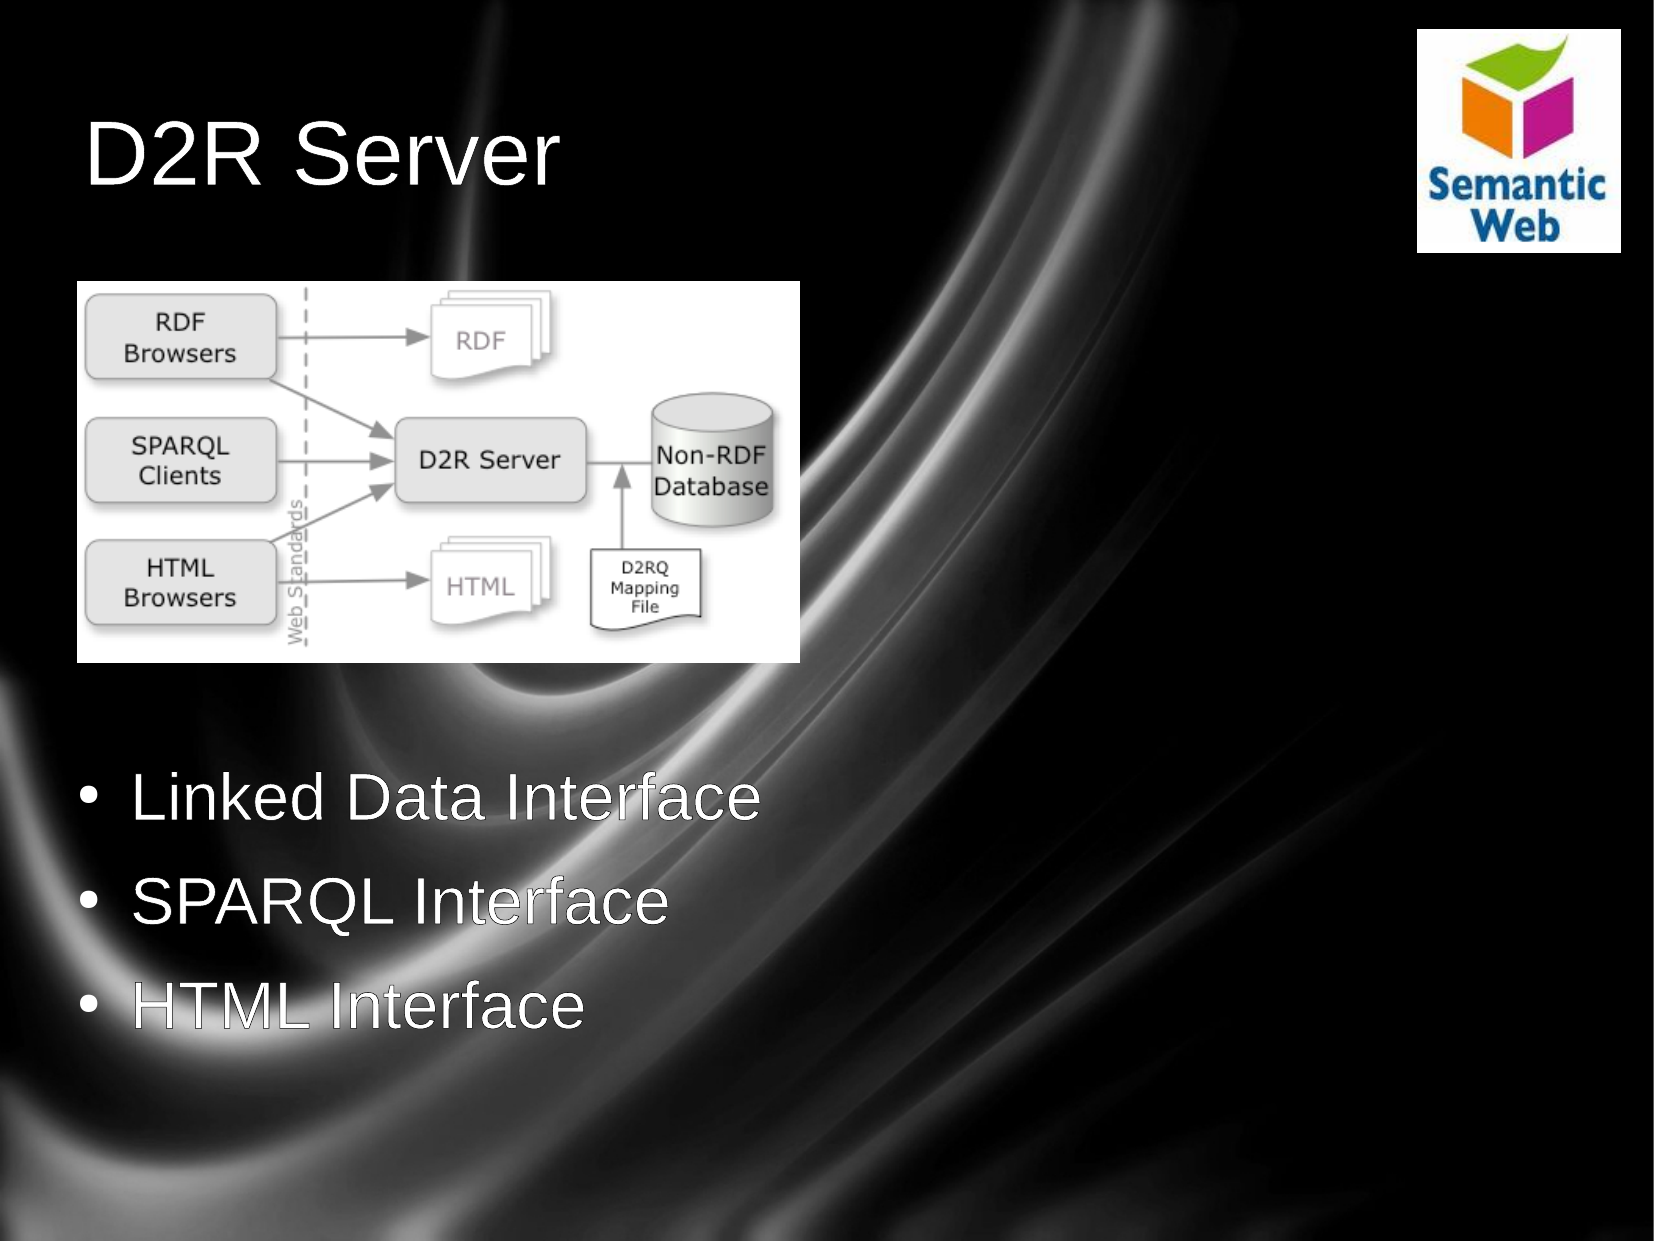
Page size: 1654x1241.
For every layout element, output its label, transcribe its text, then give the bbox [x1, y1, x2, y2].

list Linked Data Interface SPARQL Interface HTML Interface [59, 759, 1548, 1216]
title D2R Server [82, 49, 1359, 257]
picture [0, 0, 1654, 1241]
